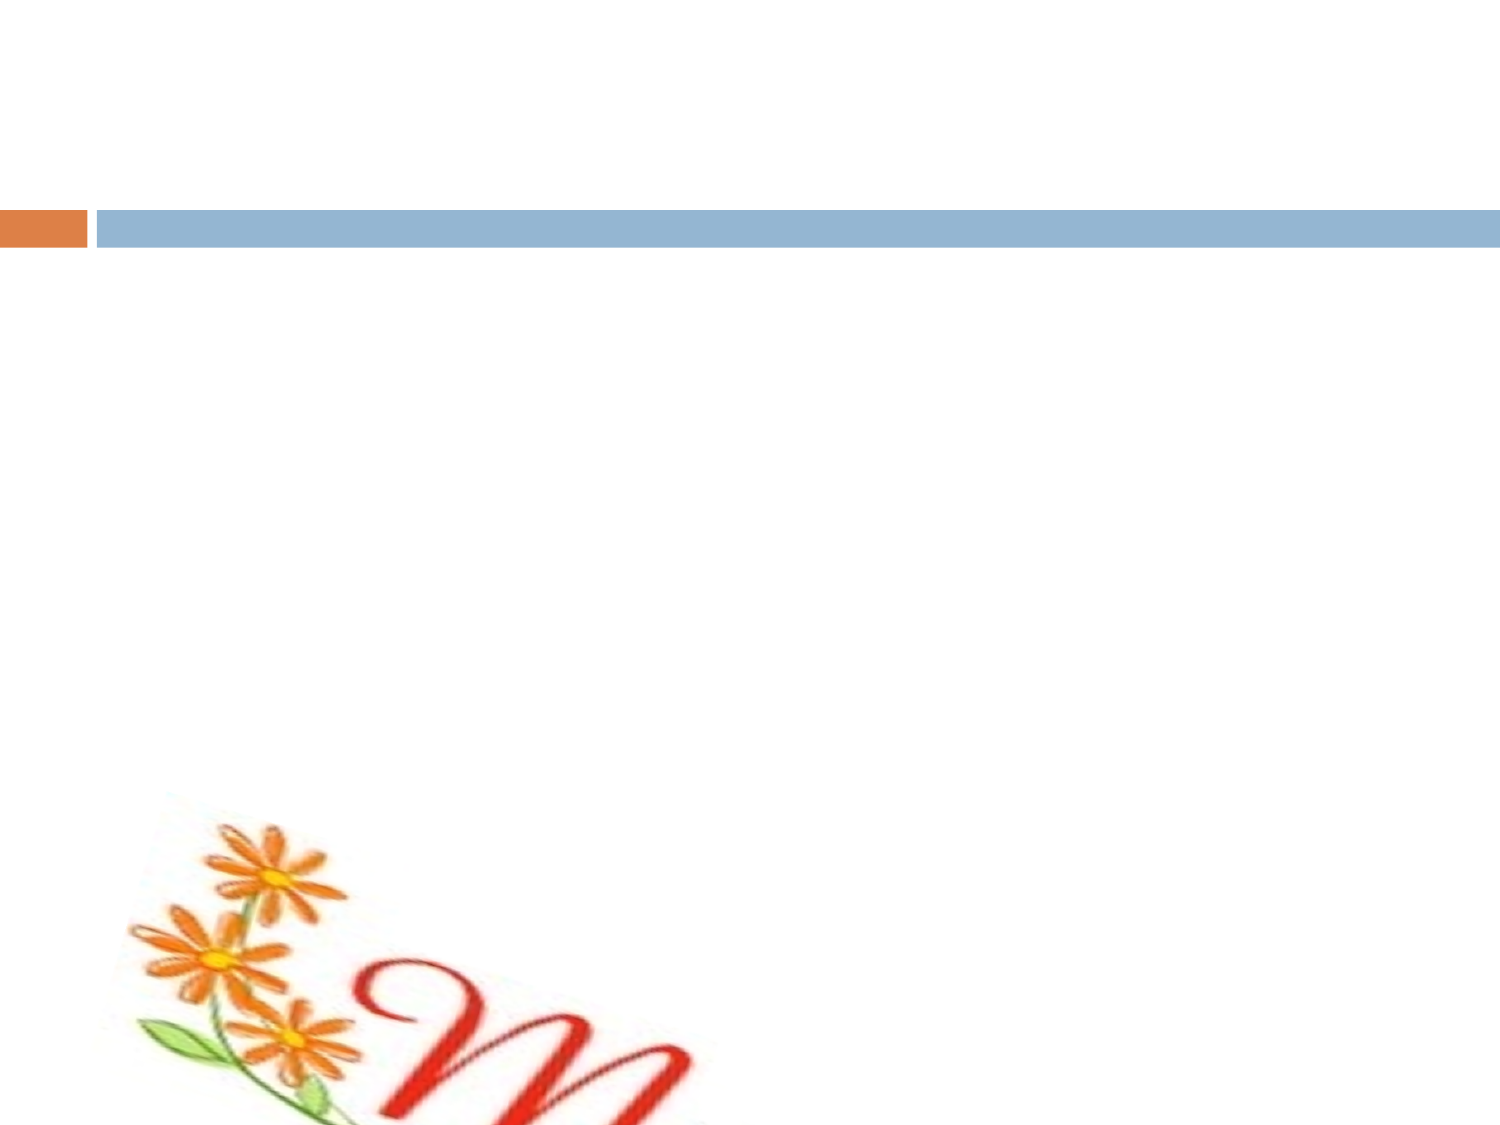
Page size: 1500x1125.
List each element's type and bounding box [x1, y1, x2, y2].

picture [75, 790, 1194, 1125]
